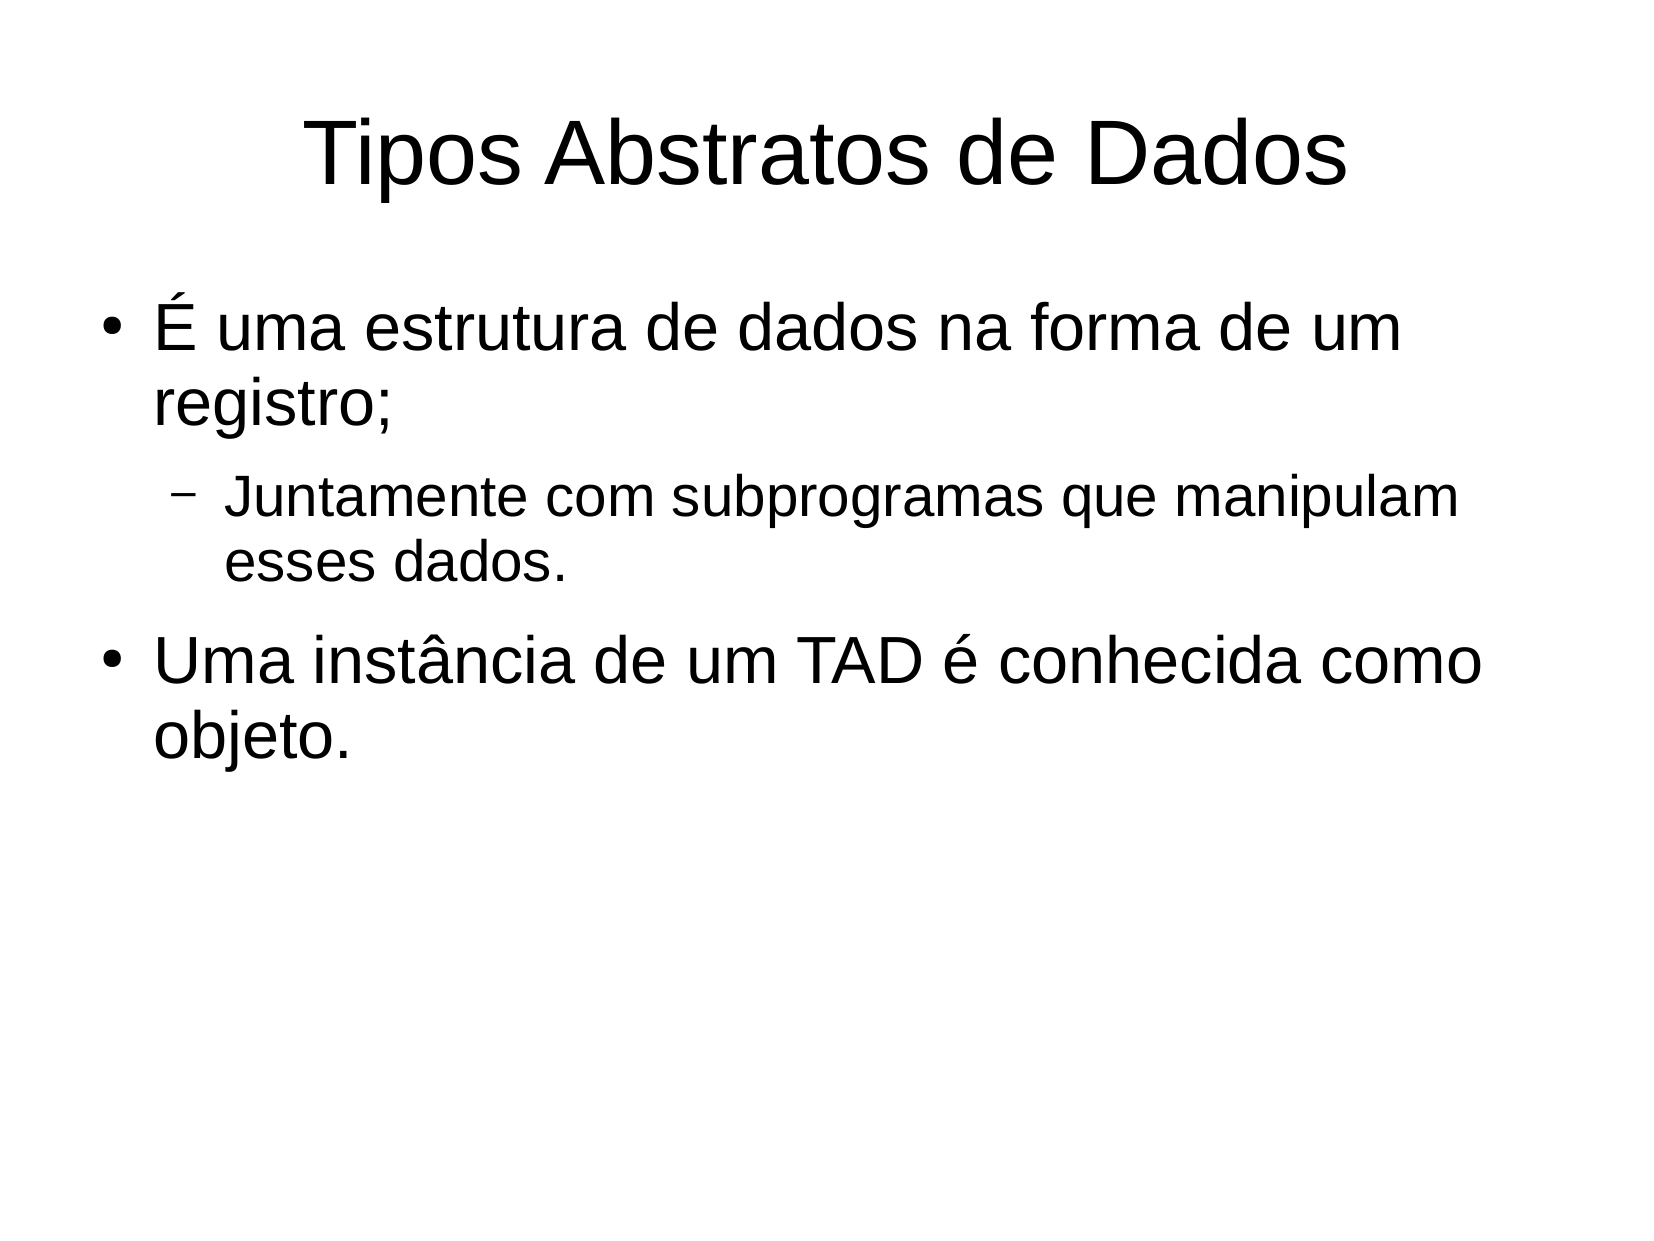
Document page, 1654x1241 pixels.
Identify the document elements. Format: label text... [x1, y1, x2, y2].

list É uma estrutura de dados na forma de um registro; Juntamente com subprogramas que manipulam esses dados. Uma instância de um TAD é conhecida como objeto. [82, 290, 1571, 1010]
title Tipos Abstratos de Dados [82, 49, 1571, 257]
